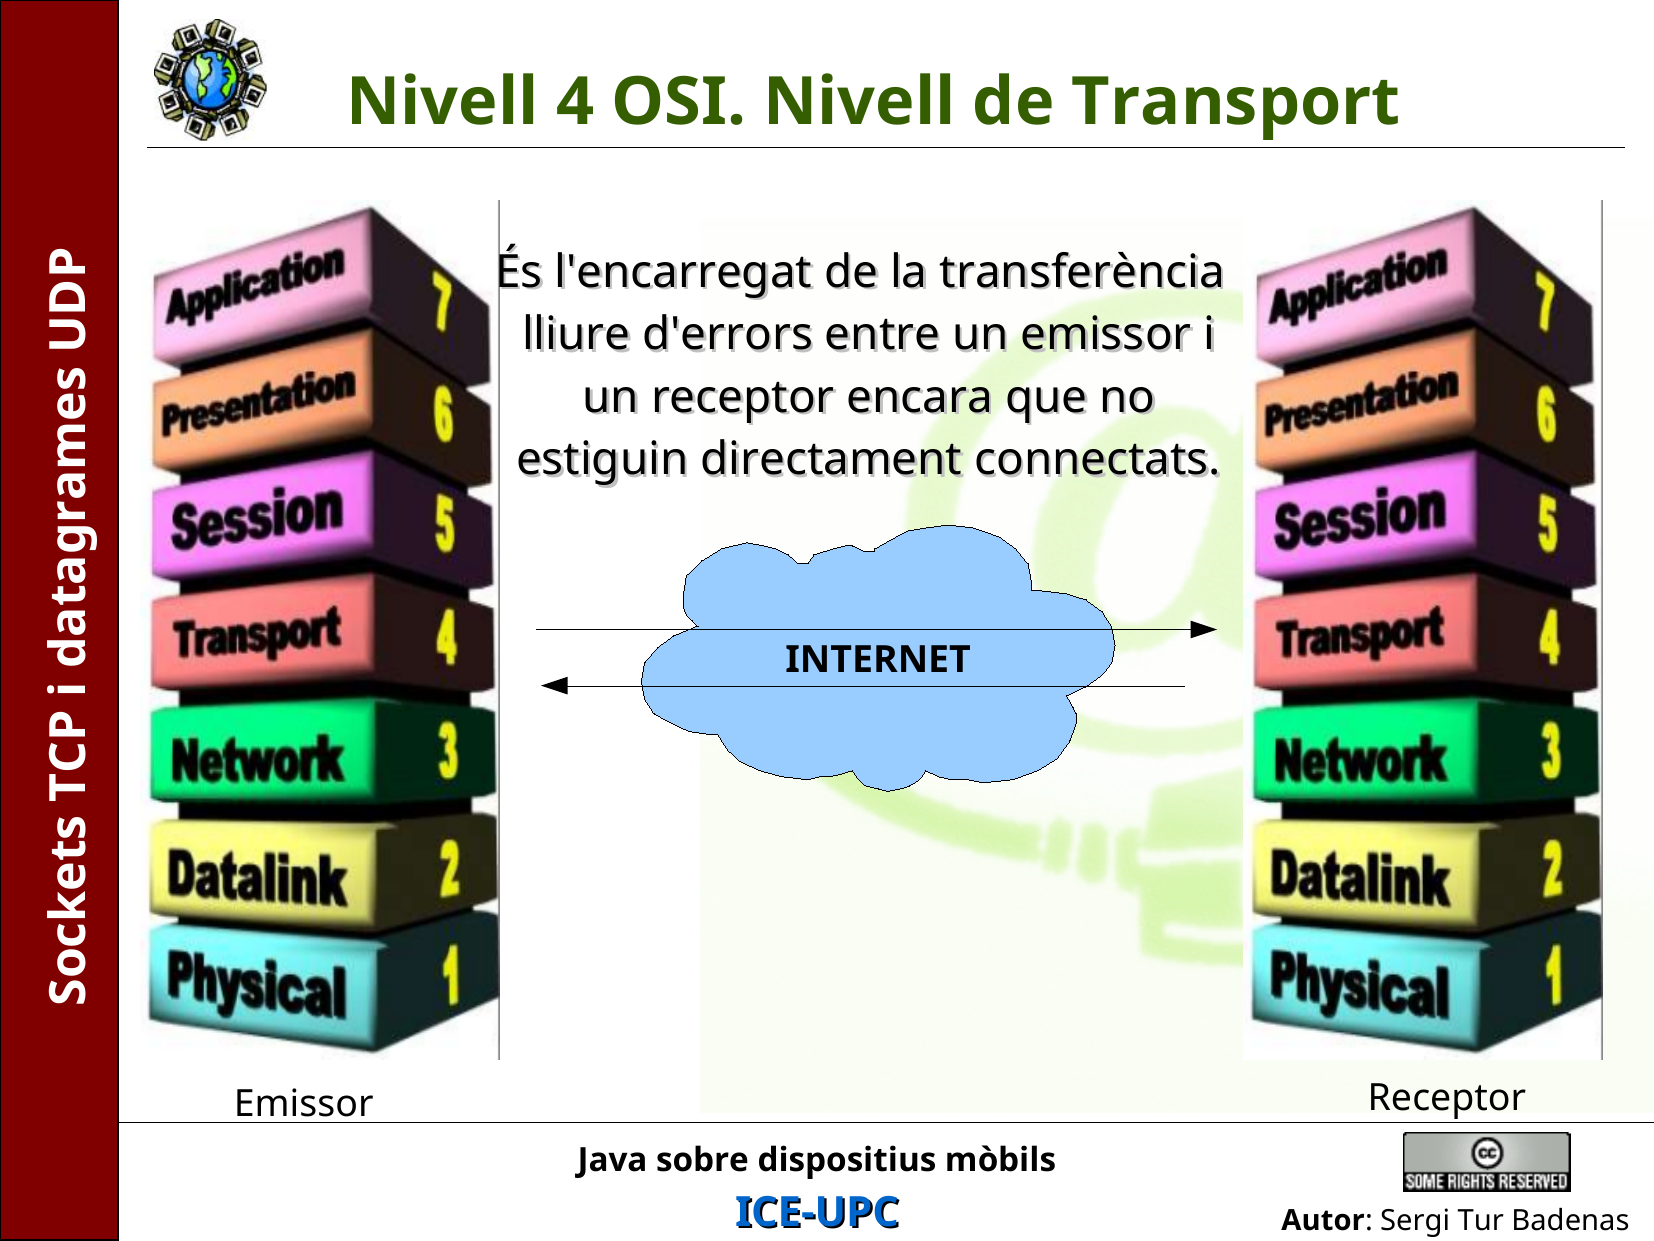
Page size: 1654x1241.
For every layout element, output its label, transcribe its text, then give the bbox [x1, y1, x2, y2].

picture [1403, 1132, 1571, 1192]
picture [140, 200, 500, 1061]
title Nivell 4 OSI. Nivell de Transport [129, 49, 1619, 148]
picture [700, 200, 1654, 1113]
text_box Receptor [1352, 1062, 1535, 1116]
picture [154, 19, 268, 49]
list És l'encarregat de la transferència lliure d'errors entre un emissor i un receptor encara que no estiguin directament connectats. [428, 237, 1239, 1078]
text_box Emissor [219, 1068, 384, 1122]
